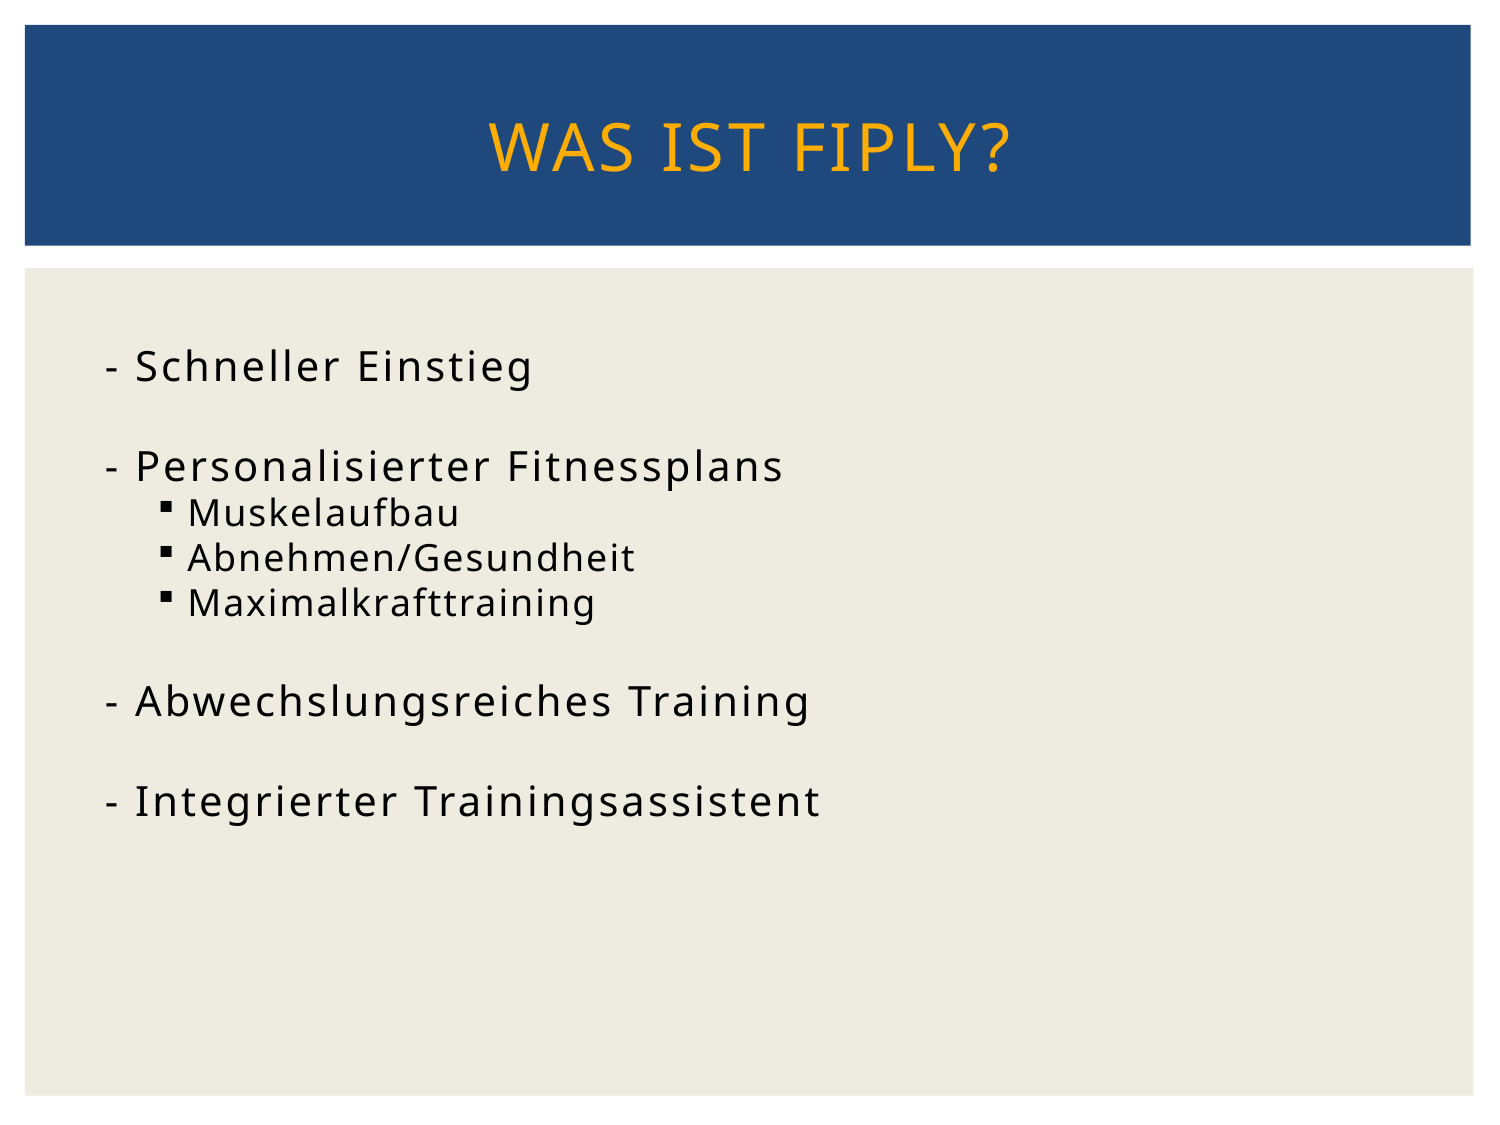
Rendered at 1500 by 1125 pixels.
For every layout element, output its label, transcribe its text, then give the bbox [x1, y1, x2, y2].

text_box - Schneller Einstieg - Personalisierter Fitnessplans Muskelaufbau Abnehmen/Gesundheit Maximalkrafttraining - Abwechslungsreiches Training - Integrierter Trainingsassistent [82, 281, 1462, 1005]
text_box Was Ist fiply? [62, 58, 1438, 232]
